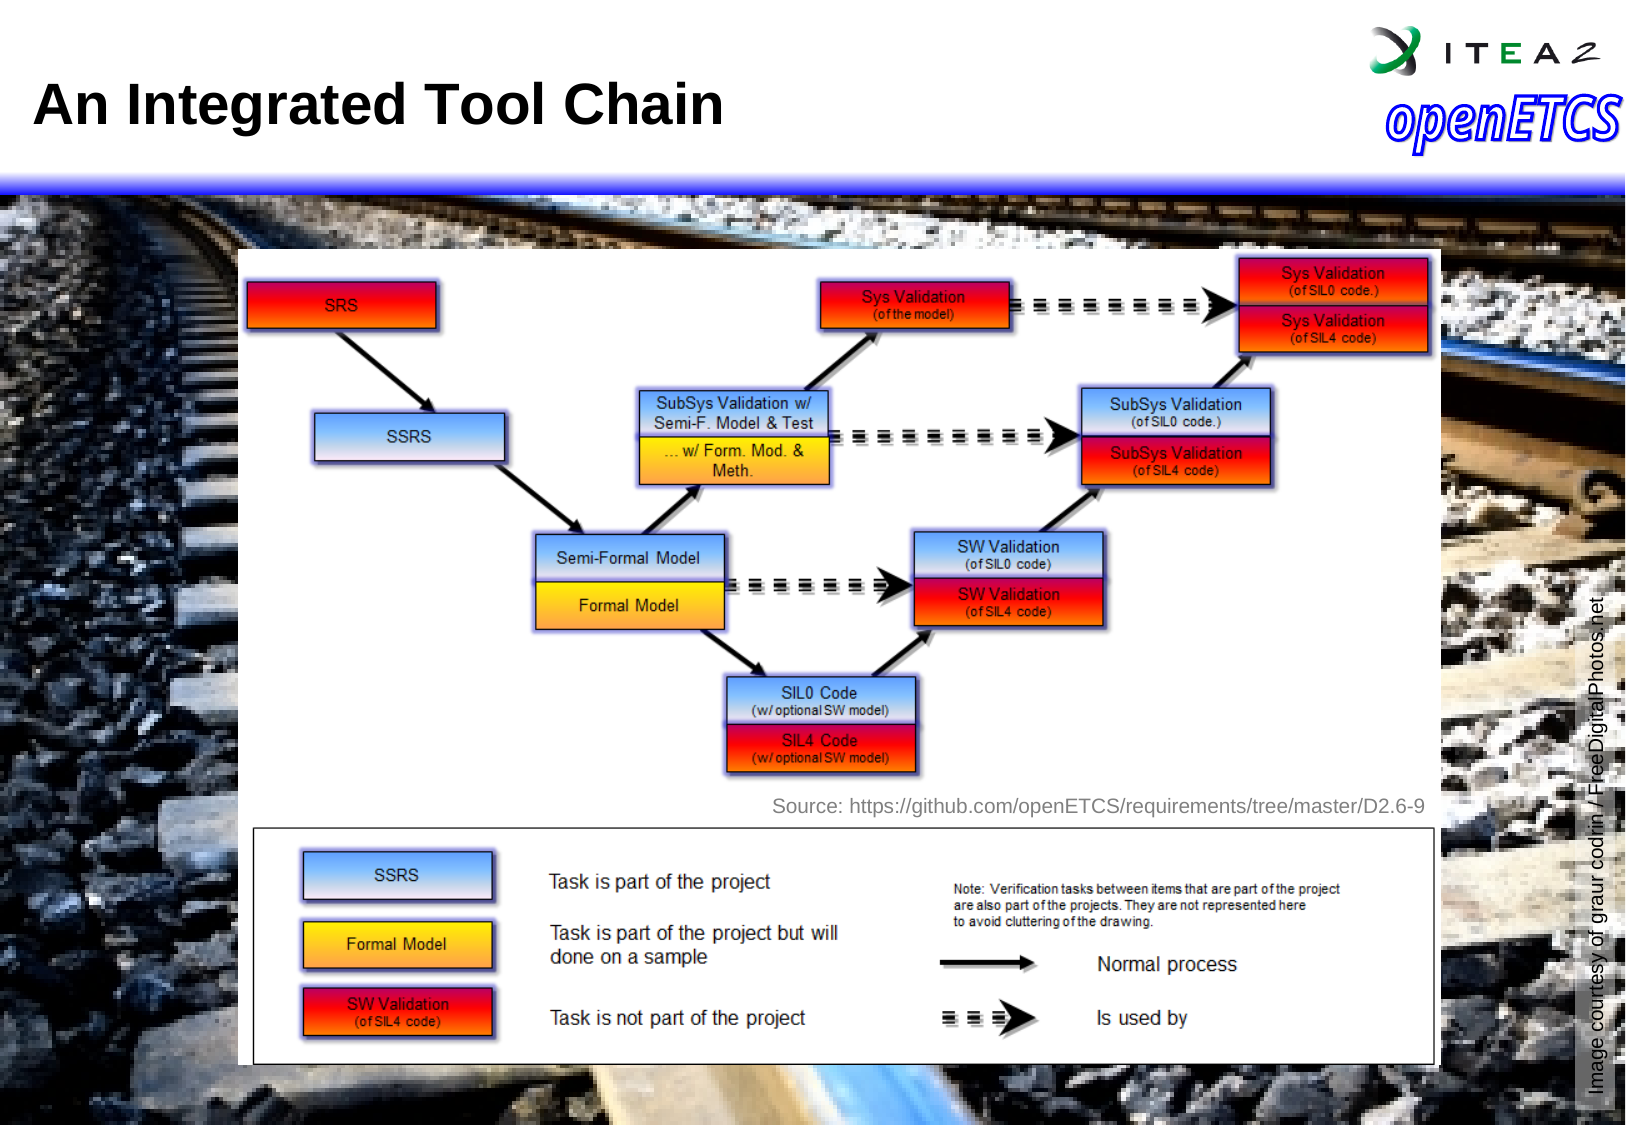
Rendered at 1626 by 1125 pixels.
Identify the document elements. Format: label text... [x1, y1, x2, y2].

text_box Image courtesy of graur codrin / FreeDigitalPhotos.net [1575, 570, 1615, 1111]
picture [0, 195, 1626, 1125]
title An Integrated Tool Chain [32, 66, 1356, 173]
text_box Source: https://github.com/openETCS/requirements/tree/master/D2.6-9 [514, 785, 1441, 826]
picture [1348, 26, 1626, 76]
